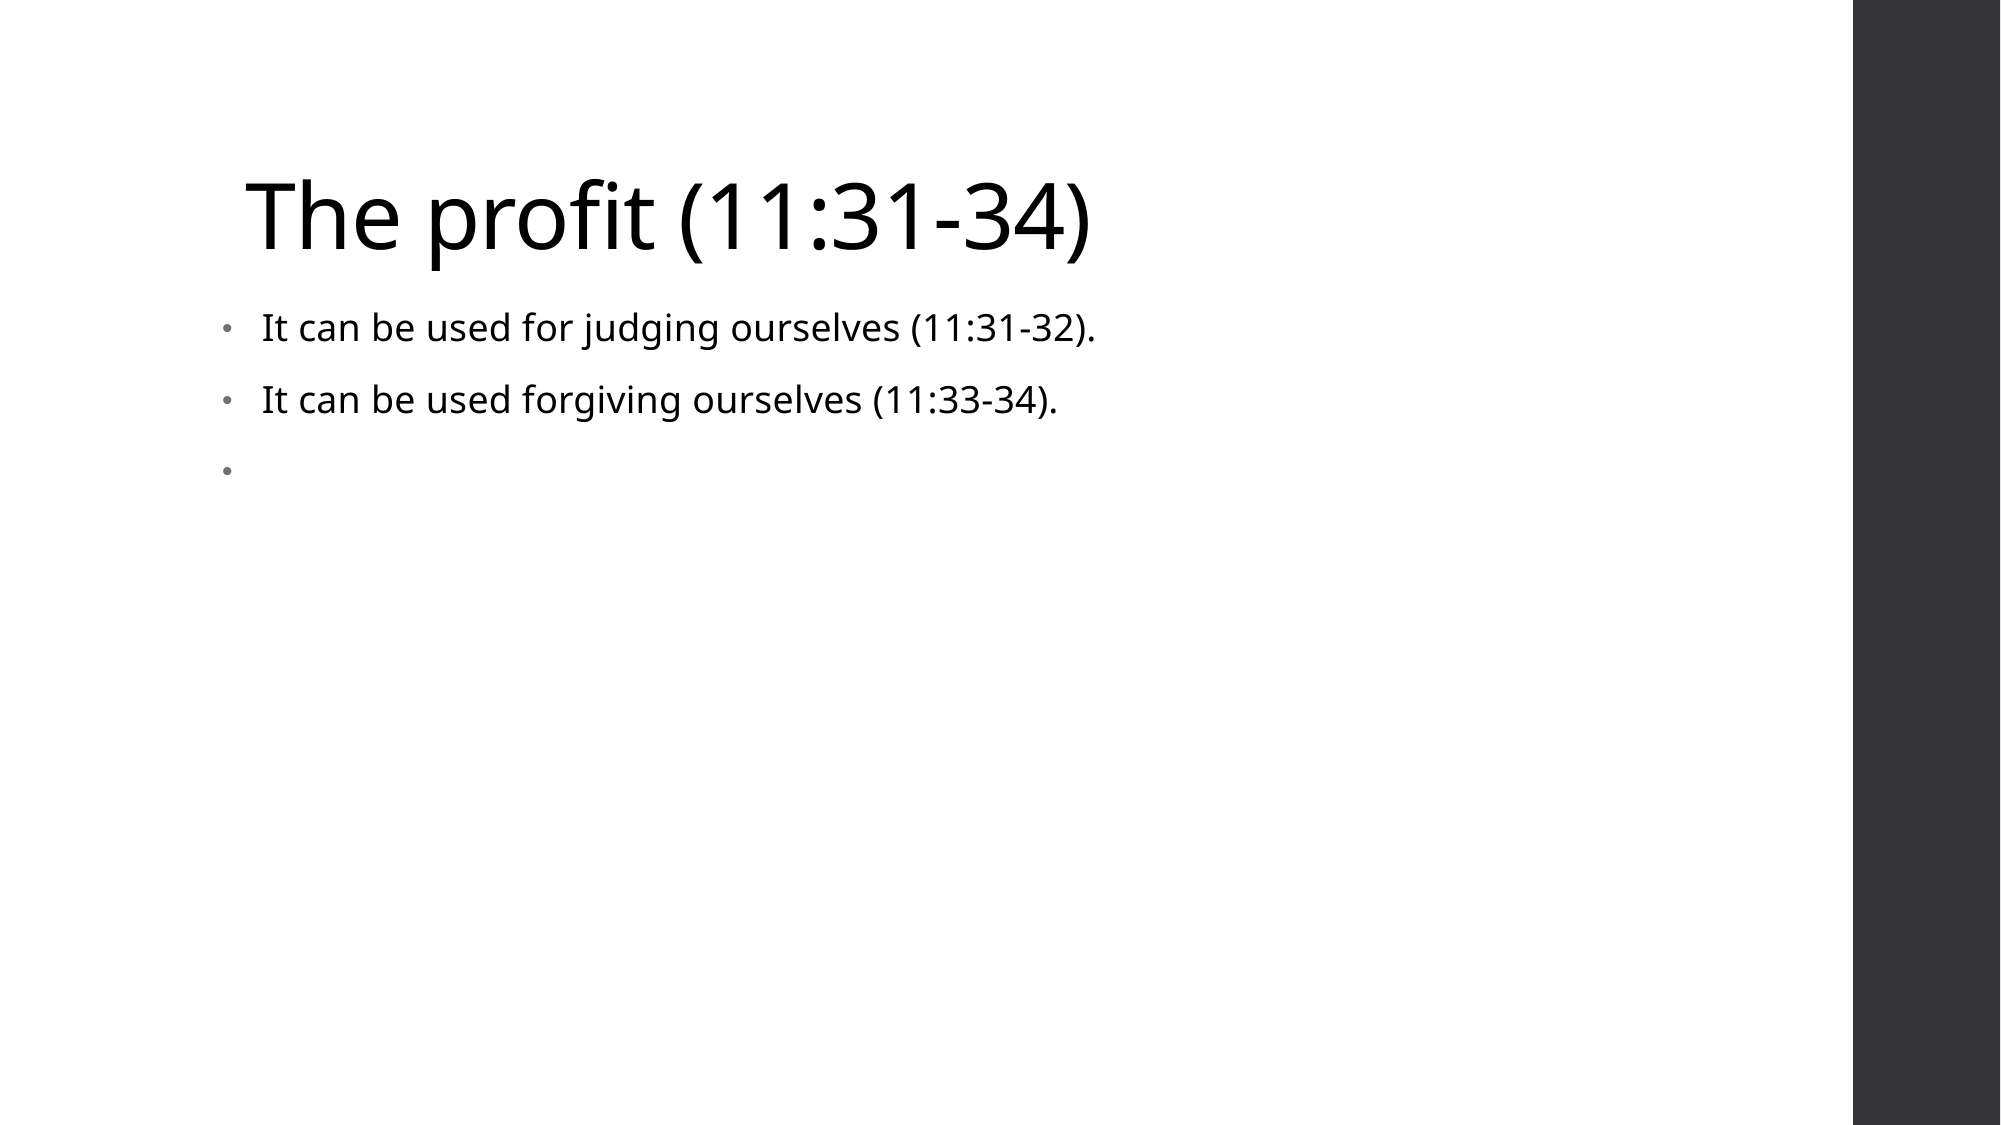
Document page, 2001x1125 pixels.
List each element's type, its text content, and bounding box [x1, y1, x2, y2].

list It can be used for judging ourselves (11:31-32). It can be used forgiving ourselves (11:33-34). [206, 299, 1617, 1014]
title The profit (11:31-34) [206, 60, 1797, 278]
